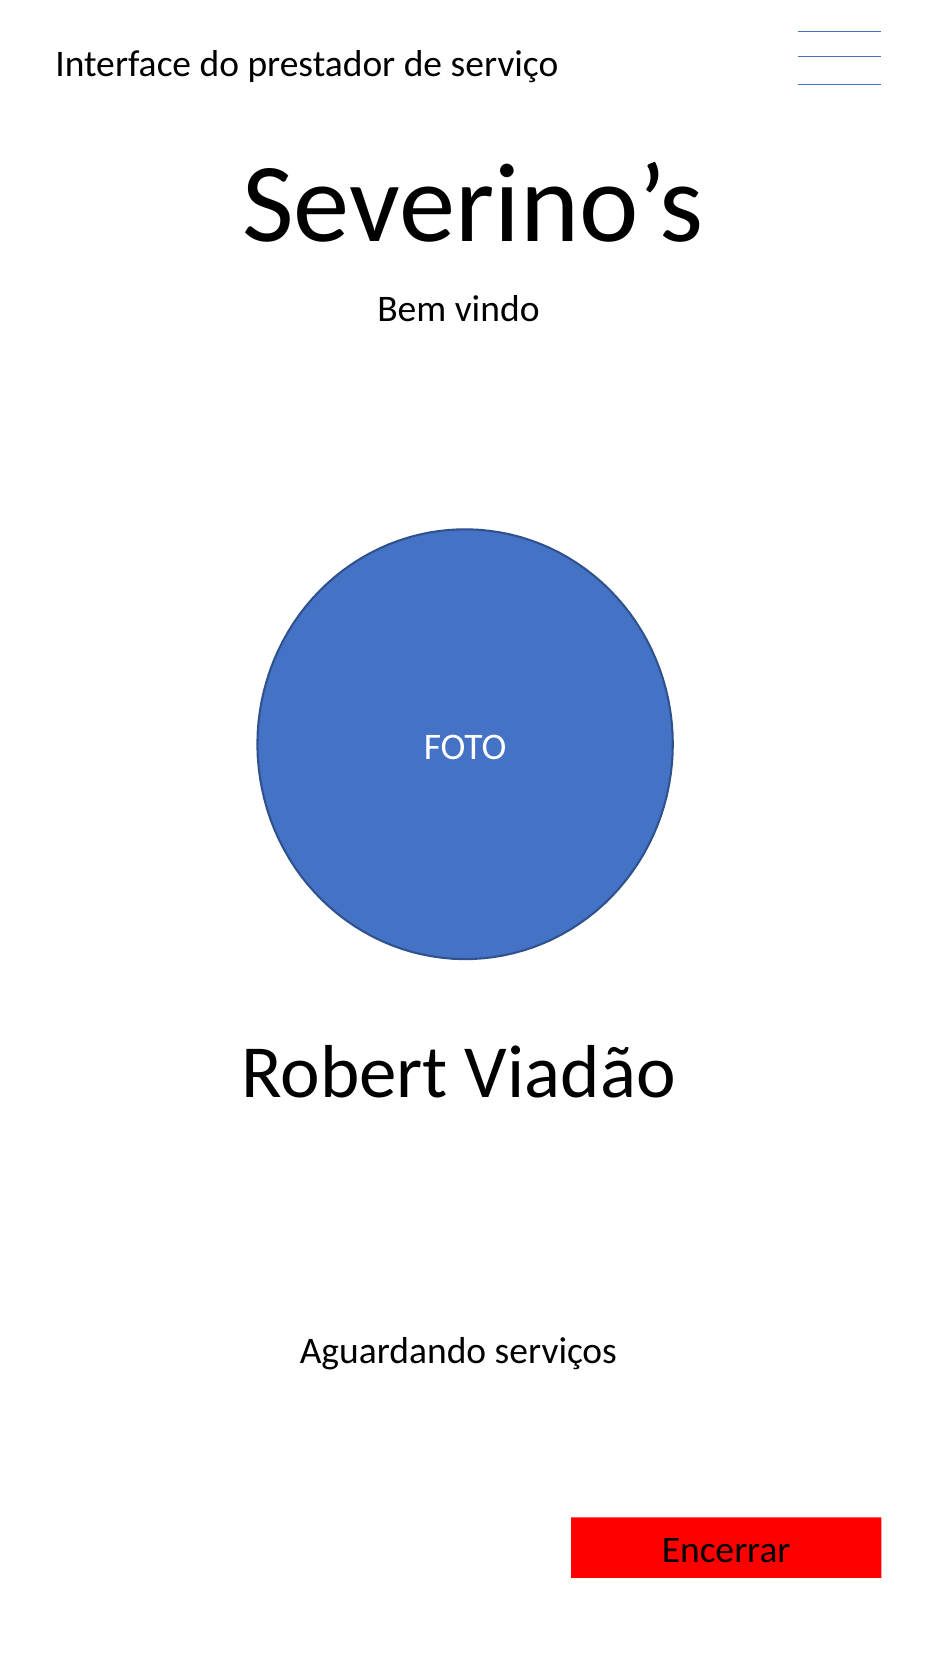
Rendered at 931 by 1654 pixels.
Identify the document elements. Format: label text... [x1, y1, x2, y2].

text_box Bem vindo [282, 276, 635, 338]
text_box Robert Viadão [77, 1015, 840, 1122]
text_box Severino’s [106, 121, 840, 273]
text_box Aguardando serviços [40, 1269, 877, 1428]
text_box Interface do prestador de serviço [40, 31, 673, 93]
text_box FOTO [257, 529, 673, 960]
text_box Encerrar [571, 1517, 882, 1578]
